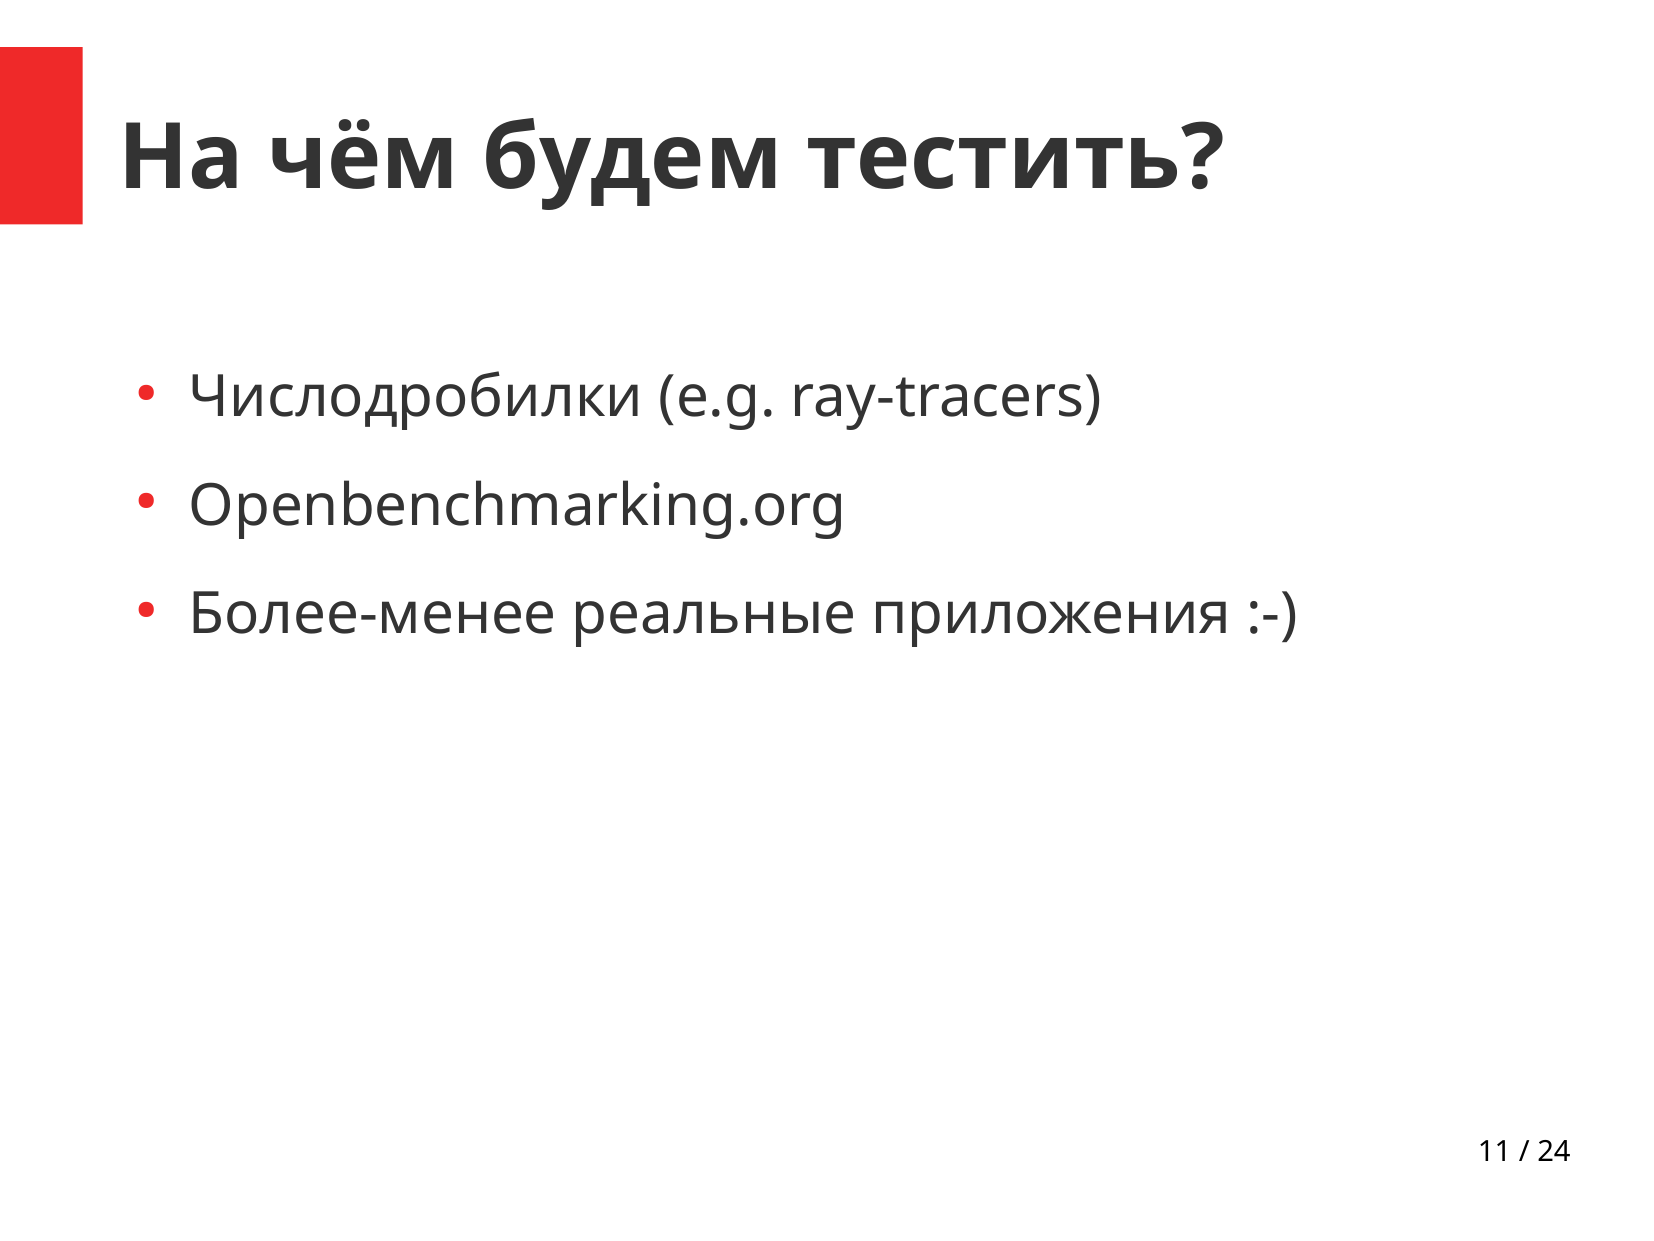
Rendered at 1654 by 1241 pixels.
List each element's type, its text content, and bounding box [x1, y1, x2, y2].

title На чём будем тестить? [118, 49, 1571, 257]
list Числодробилки (e.g. ray-tracers) Openbenchmarking.org Более-менее реальные приложения :-) [118, 354, 1536, 1074]
